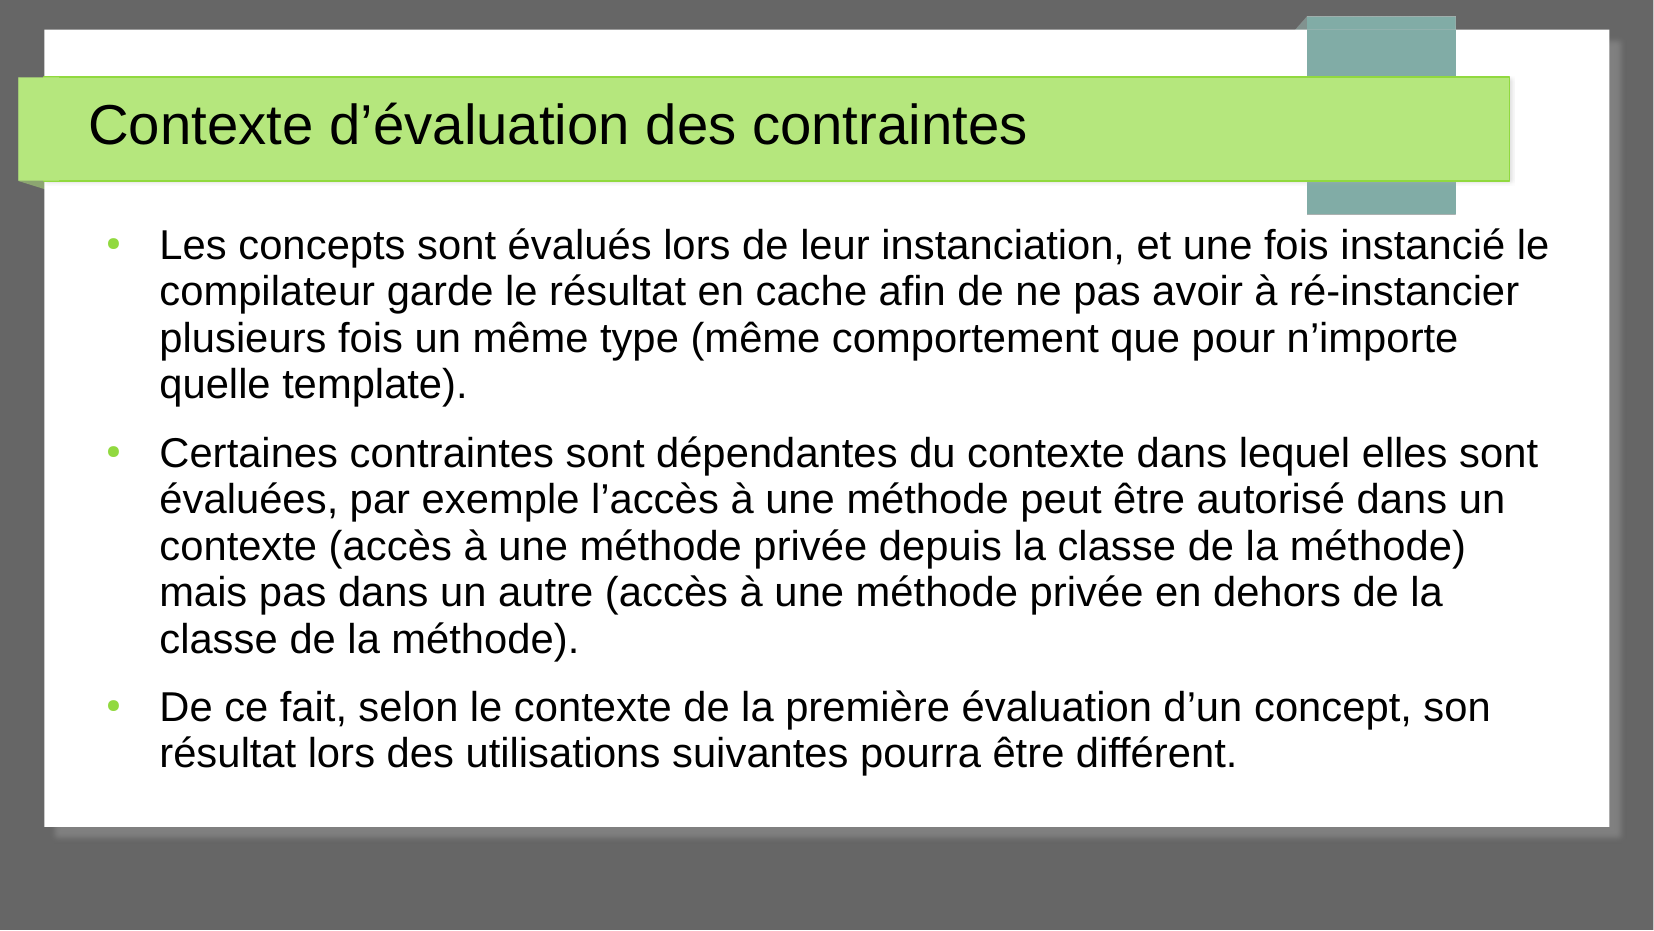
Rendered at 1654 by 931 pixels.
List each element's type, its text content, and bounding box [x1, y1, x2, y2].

list Les concepts sont évalués lors de leur instanciation, et une fois instancié le compilateur garde le résultat en cache afin de ne pas avoir à ré-instancier plusieurs fois un même type (même comportement que pour n’importe quelle template). Certaines contraintes sont dépendantes du contexte dans lequel elles sont évaluées, par exemple l’accès à une méthode peut être autorisé dans un contexte (accès à une méthode privée depuis la classe de la méthode) mais pas dans un autre (accès à une méthode privée en dehors de la classe de la méthode). De ce fait, selon le contexte de la première évaluation d’un concept, son résultat lors des utilisations suivantes pourra être différent. [88, 221, 1565, 813]
title Contexte d’évaluation des contraintes [88, 73, 1506, 178]
